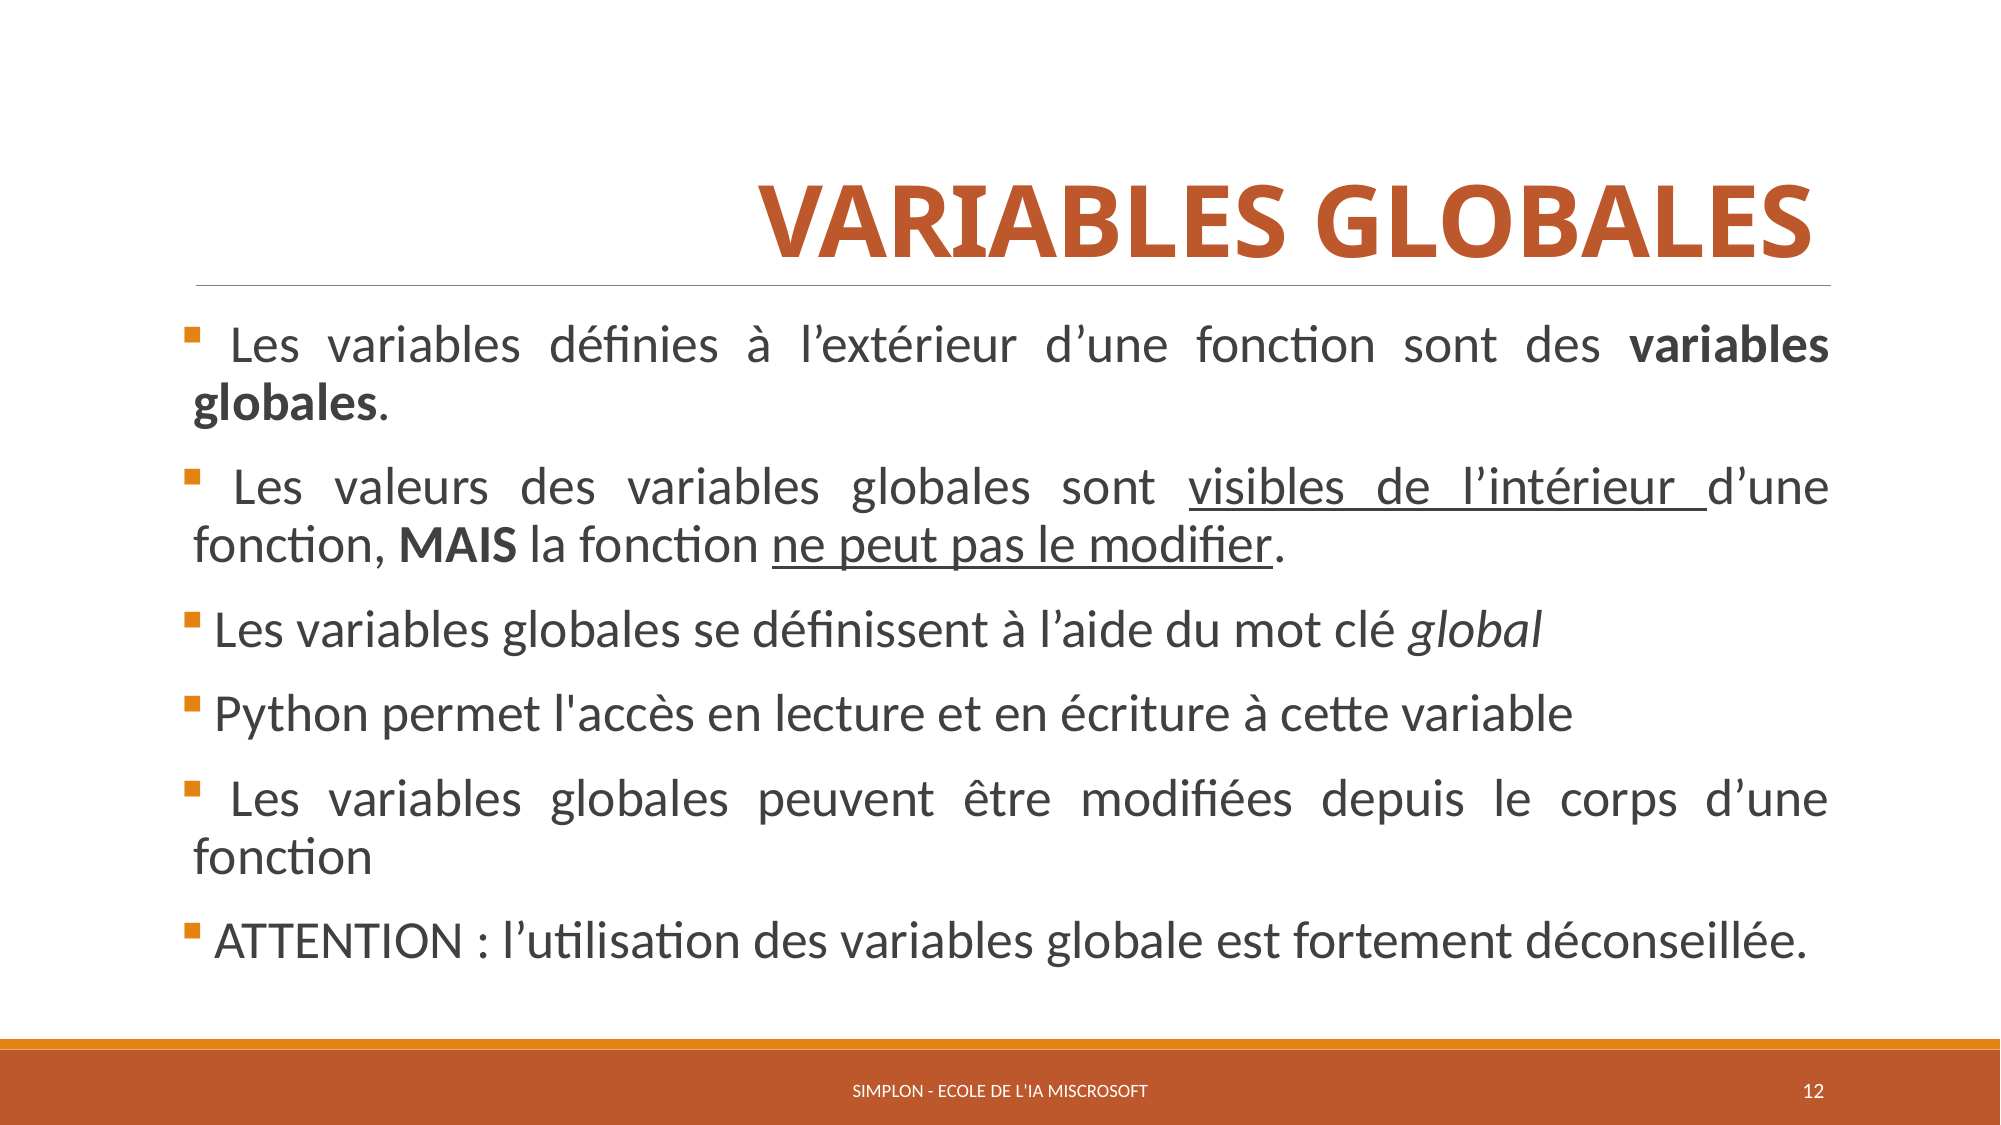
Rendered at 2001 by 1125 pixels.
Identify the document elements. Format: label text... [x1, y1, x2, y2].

text_box VARIABLES GLOBALES [180, 47, 1830, 285]
text_box <numéro> [1624, 1059, 1840, 1120]
text_box Les variables définies à l’extérieur d’une fonction sont des variables globales. Les valeurs des variables globales sont visibles de l’intérieur d’une fonction, MAIS la fonction ne peut pas le modifier. Les variables globales se définissent à l’aide du mot clé global Python permet l'accès en lecture et en écriture à cette variable Les variables globales peuvent être modifiées depuis le corps d’une fonction ATTENTION : l’utilisation des variables globale est fortement déconseillée. [180, 308, 1830, 982]
text_box Simplon - Ecole de l'IA Miscrosoft [604, 1059, 1396, 1120]
